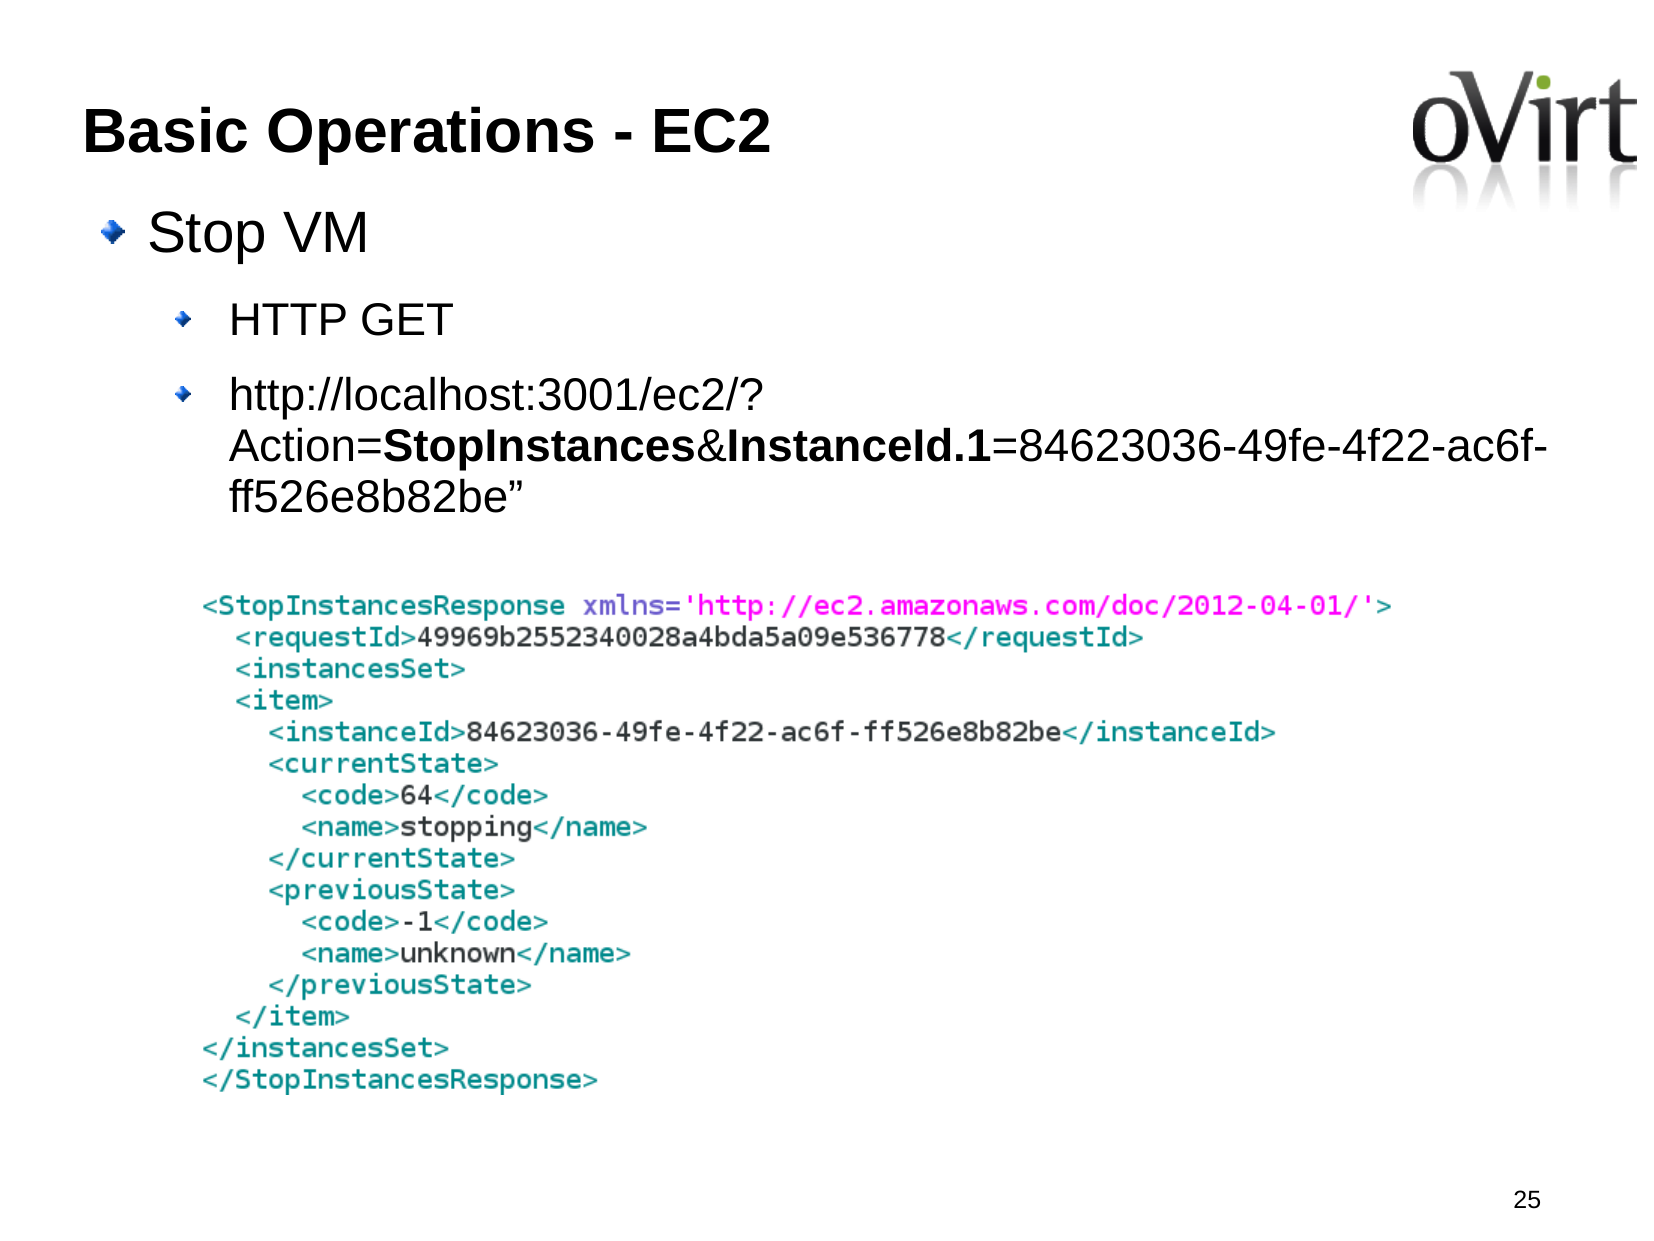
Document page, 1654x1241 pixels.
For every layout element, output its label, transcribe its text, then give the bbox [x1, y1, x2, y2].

list Stop VM HTTP GET http://localhost:3001/ec2/?Action=StopInstances&InstanceId.1=84623036-49fe-4f22-ac6f-ff526e8b82be” [86, 199, 1576, 993]
picture [199, 591, 1400, 1095]
title Basic Operations - EC2 [82, 37, 1303, 226]
picture [1413, 63, 1637, 212]
